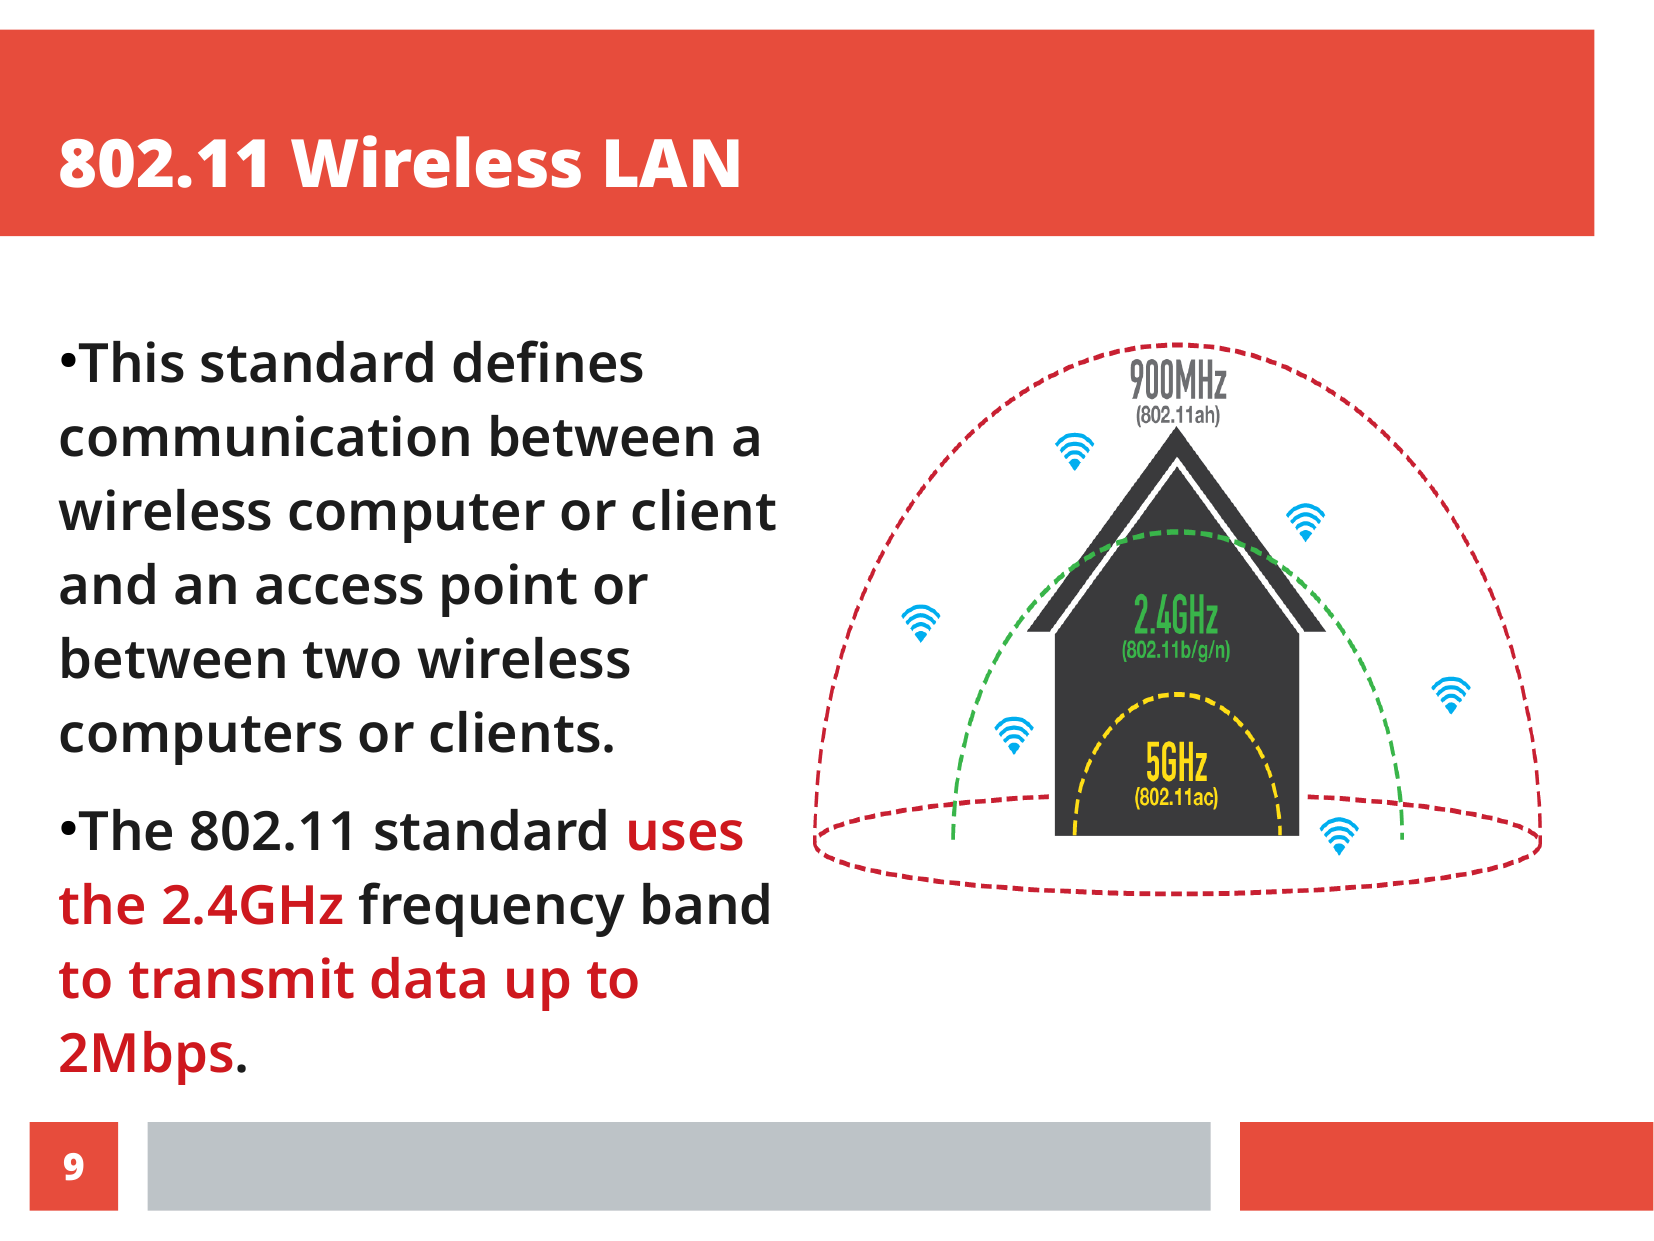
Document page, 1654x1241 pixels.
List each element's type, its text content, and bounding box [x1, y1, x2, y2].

title 802.11 Wireless LAN [59, 59, 1595, 207]
picture [793, 300, 1568, 933]
list This standard defines communication between a wireless computer or client and an access point or between two wireless computers or clients. The 802.11 standard uses the 2.4GHz frequency band to transmit data up to 2Mbps. [59, 324, 794, 1093]
